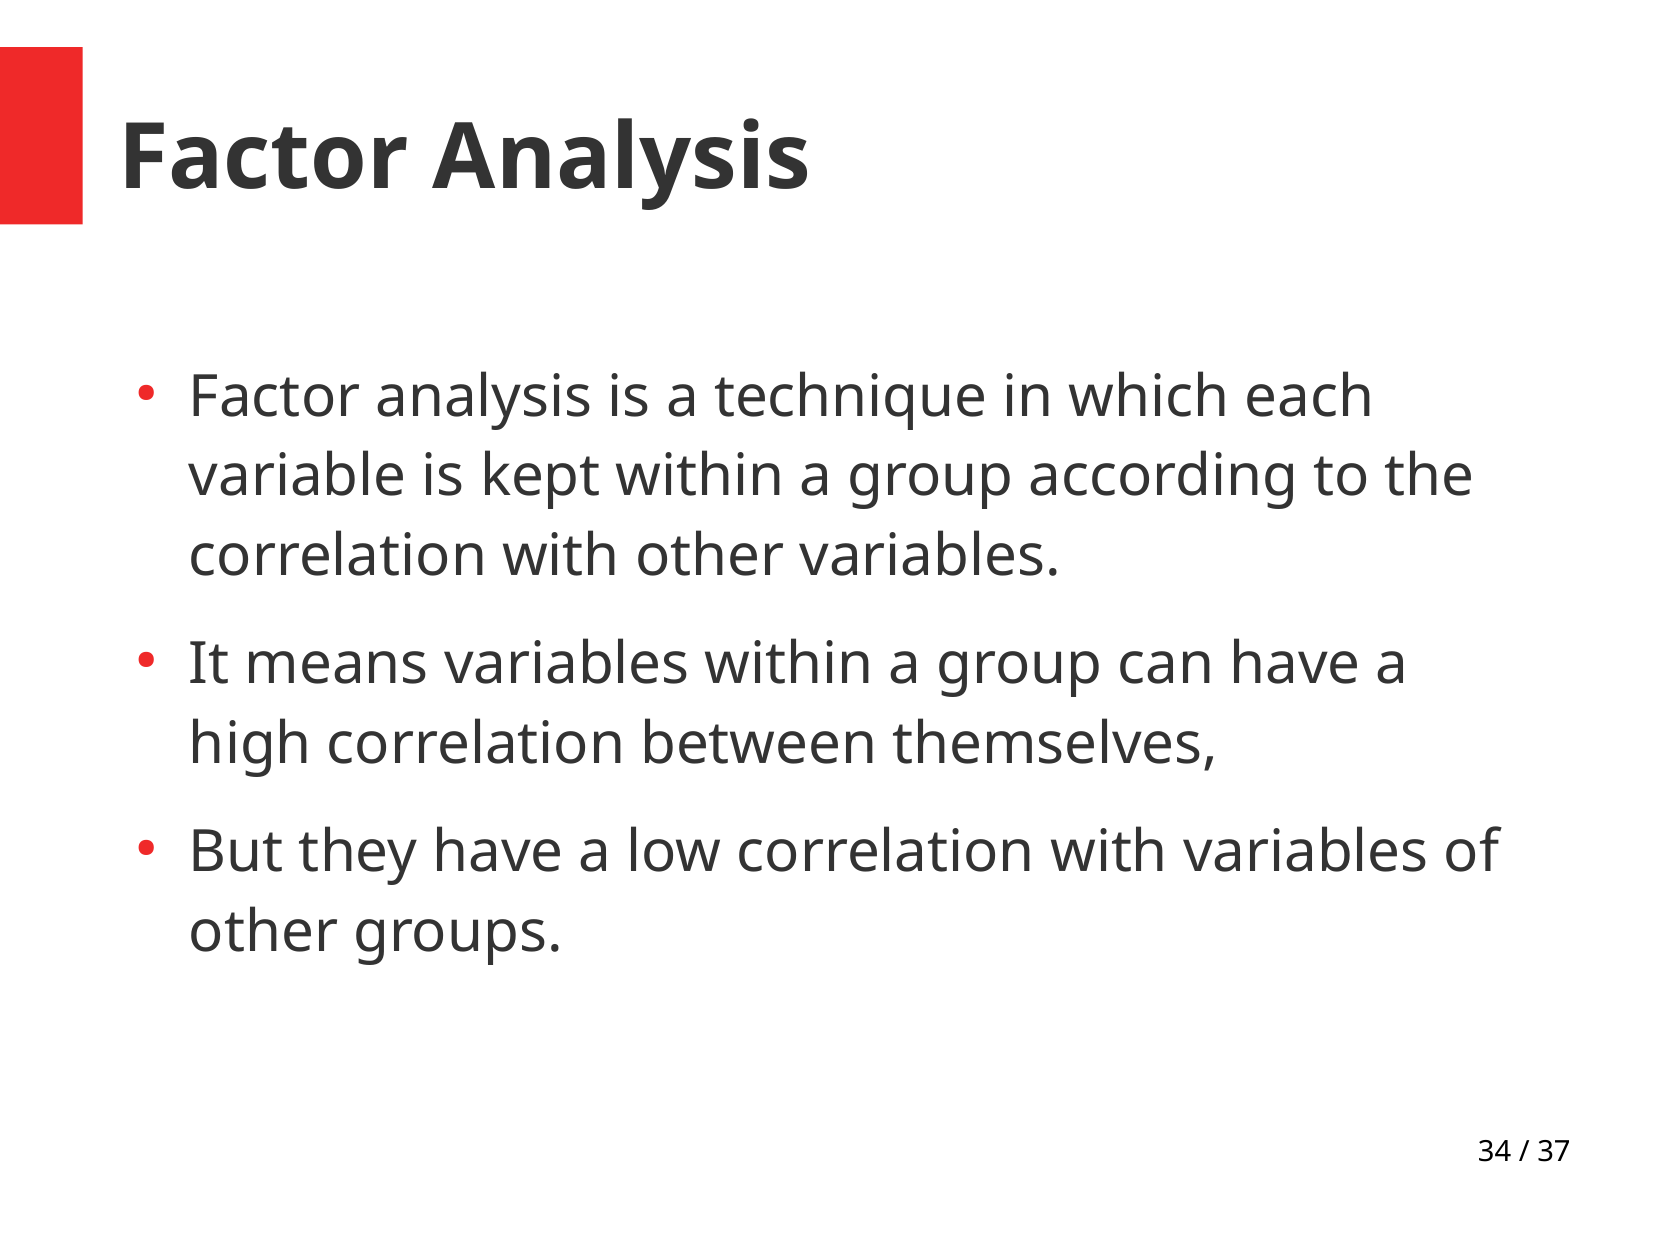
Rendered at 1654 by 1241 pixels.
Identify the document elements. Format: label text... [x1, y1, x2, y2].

title Factor Analysis [118, 49, 1571, 257]
list Factor analysis is a technique in which each variable is kept within a group according to the correlation with other variables. It means variables within a group can have a high correlation between themselves, But they have a low correlation with variables of other groups. [118, 354, 1536, 1074]
